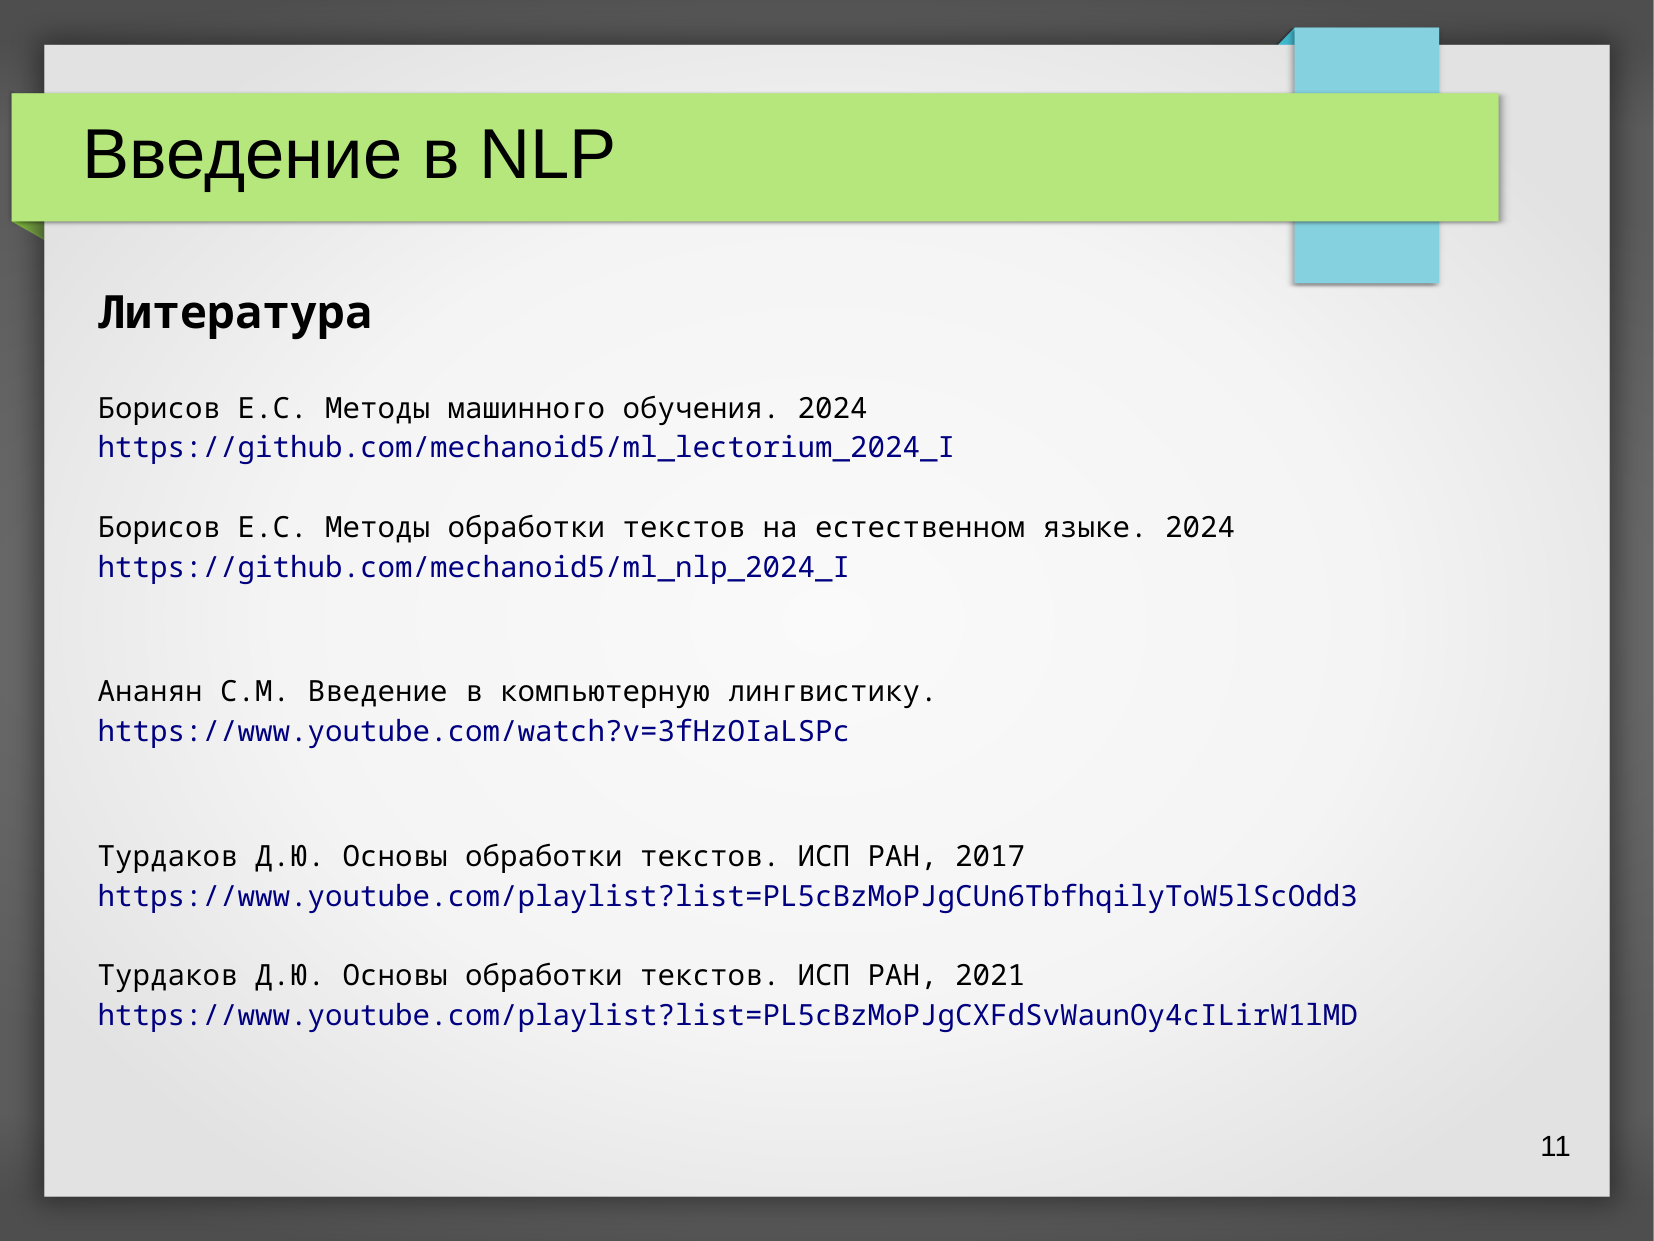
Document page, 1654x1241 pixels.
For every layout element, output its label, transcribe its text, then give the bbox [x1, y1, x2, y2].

title Введение в NLP [82, 113, 1406, 194]
text_box Литература Борисов Е.С. Методы машинного обучения. 2024 https://github.com/mechanoid5/ml_lectorium_2024_I Борисов Е.С. Методы обработки текстов на естественном языке. 2024 https://github.com/mechanoid5/ml_nlp_2024_I Ананян C.М. Введение в компьютерную лингвистику. https://www.youtube.com/watch?v=3fHzOIaLSPc Турдаков Д.Ю. Основы обработки текстов. ИСП РАН, 2017 https://www.youtube.com/playlist?list=PL5cBzMoPJgCUn6TbfhqilyToW5lScOdd3 Турдаков Д.Ю. Основы обработки текстов. ИСП РАН, 2021 https://www.youtube.com/playlist?list=PL5cBzMoPJgCXFdSvWaunOy4cILirW1lMD [82, 271, 1607, 970]
picture [0, 0, 1654, 1241]
